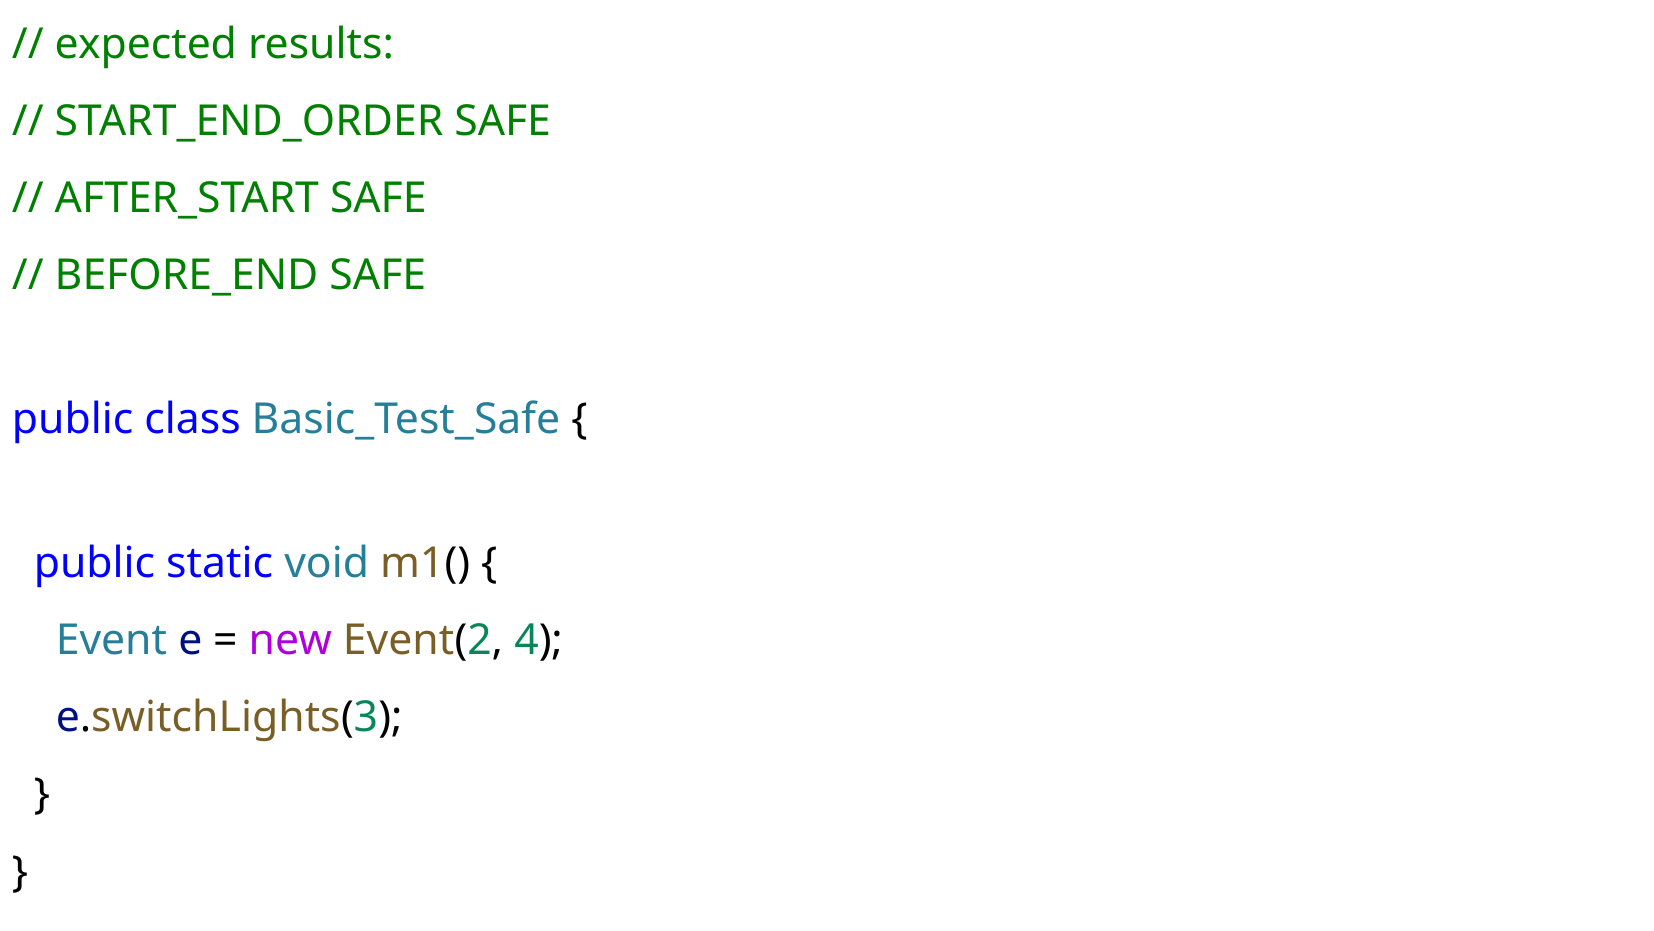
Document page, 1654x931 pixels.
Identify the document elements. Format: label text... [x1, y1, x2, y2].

list // expected results: // START_END_ORDER SAFE // AFTER_START SAFE // BEFORE_END SAFE public class Basic_Test_Safe { public static void m1() { Event e = new Event(2, 4); e.switchLights(3); } } [11, 12, 1156, 901]
